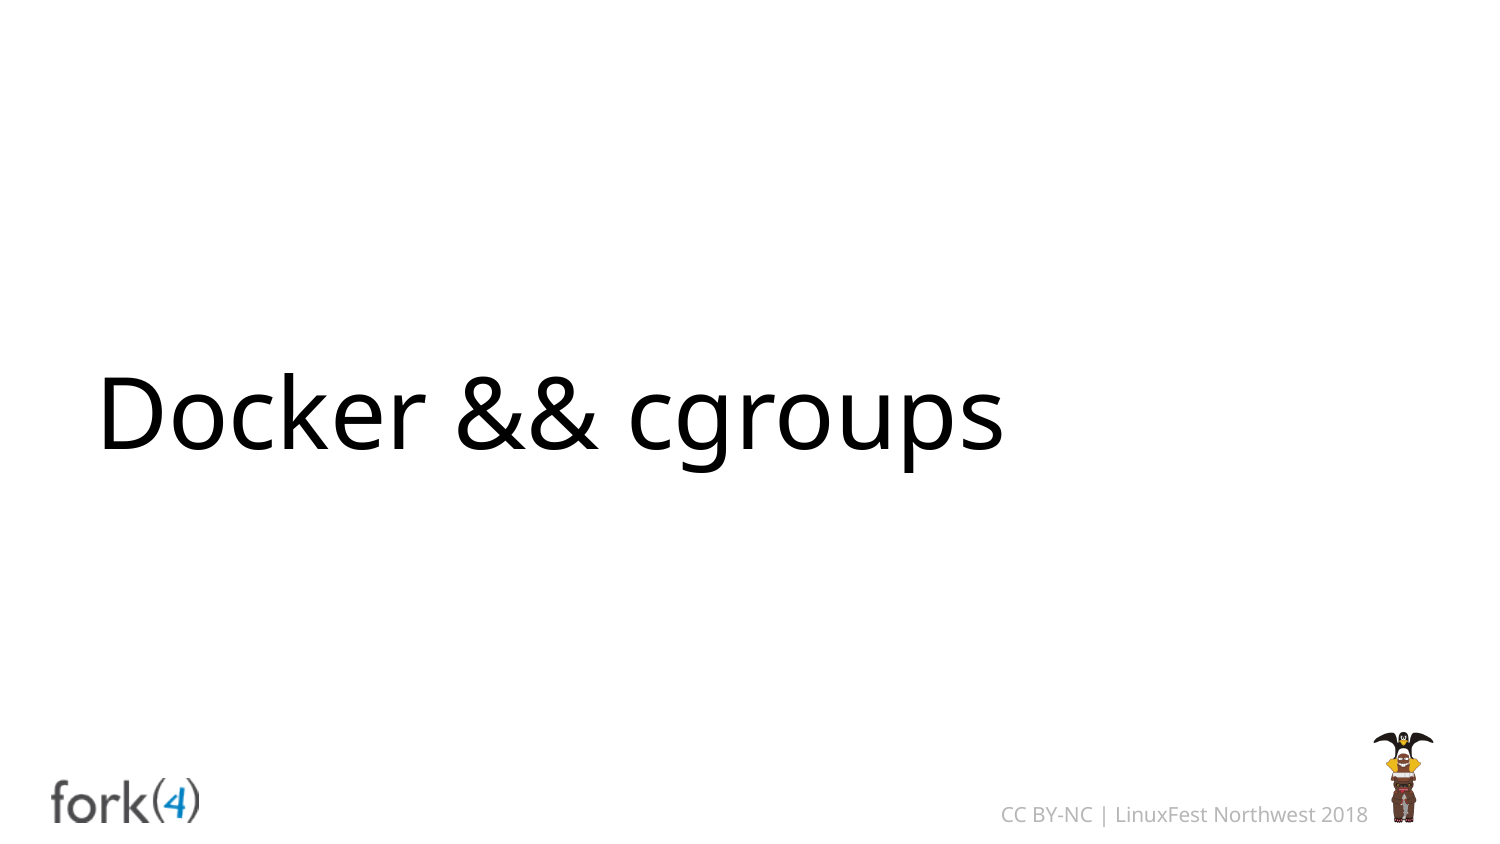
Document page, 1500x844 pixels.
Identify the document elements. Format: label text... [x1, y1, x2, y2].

title Docker && cgroups [80, 73, 1125, 745]
picture [1358, 732, 1449, 823]
picture [51, 778, 199, 823]
